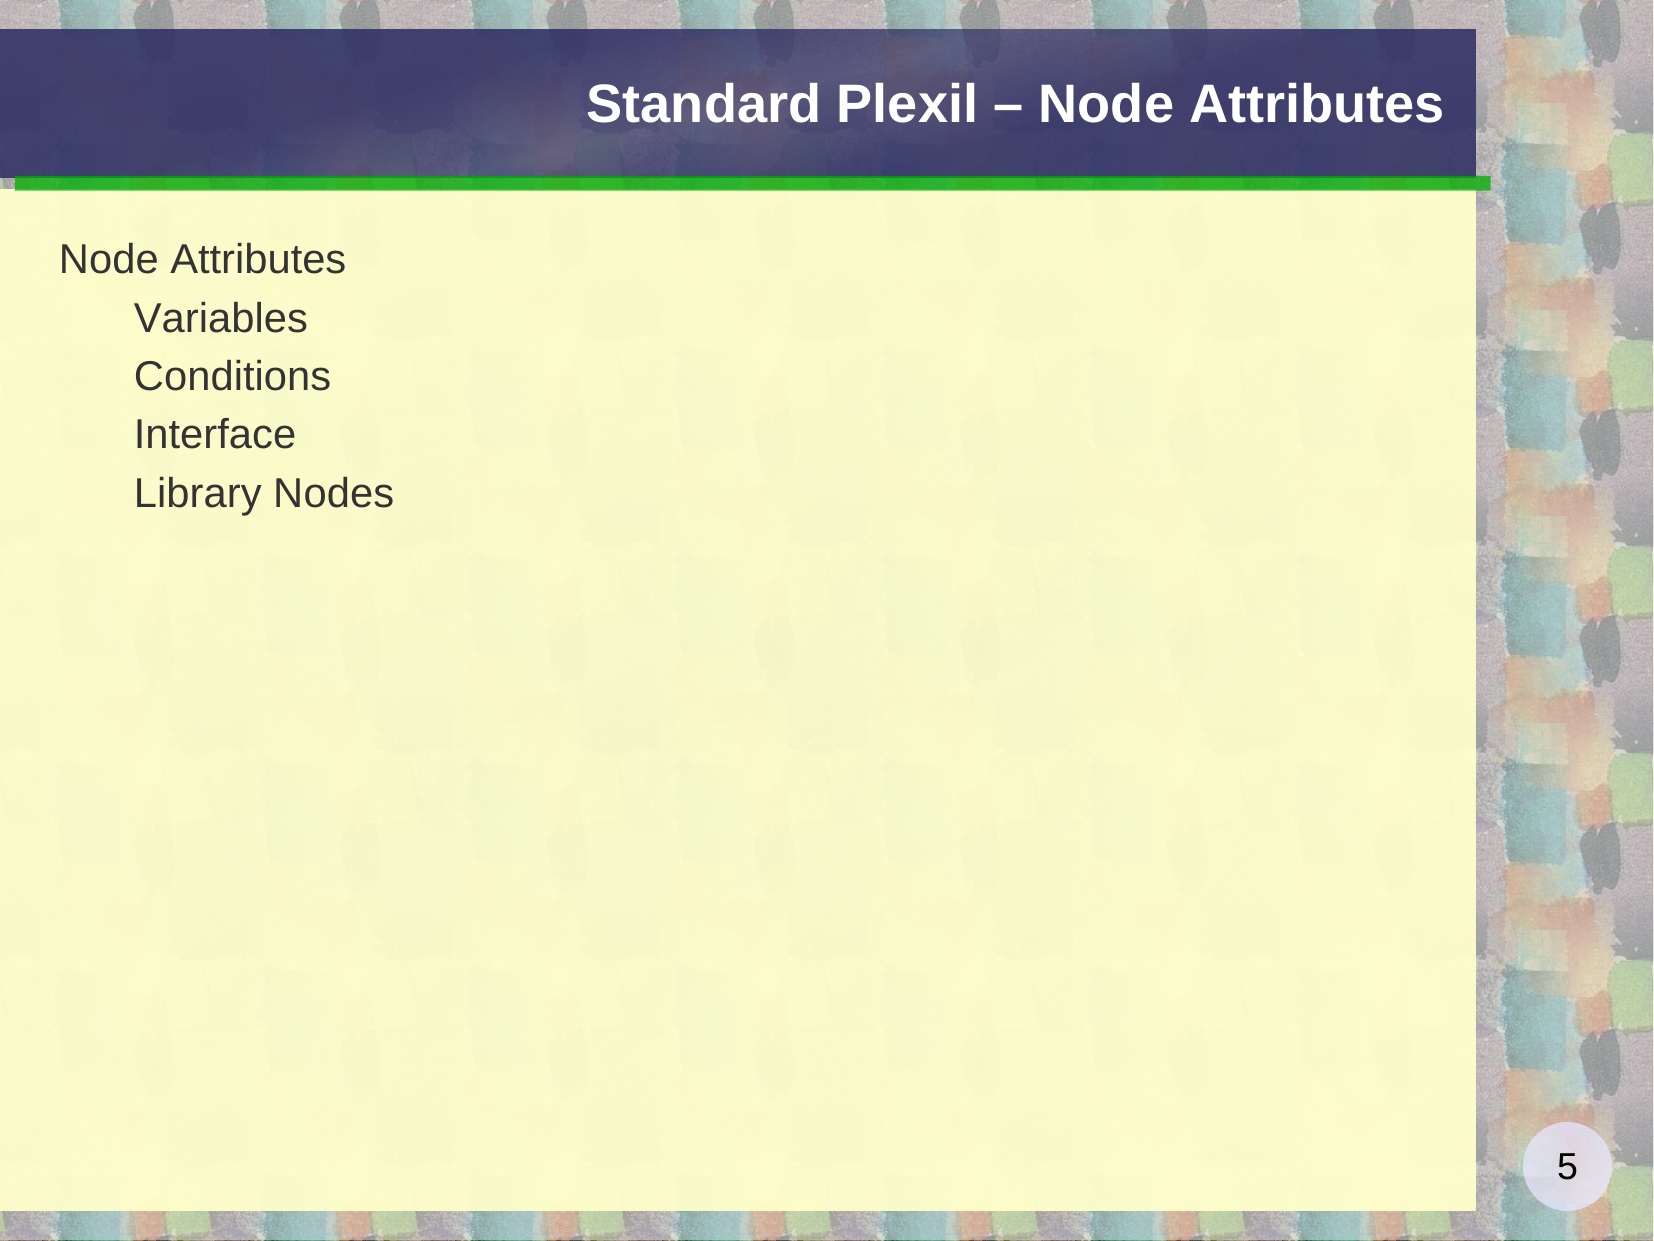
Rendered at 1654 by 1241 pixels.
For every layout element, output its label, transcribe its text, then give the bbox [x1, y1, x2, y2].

list Node Attributes Variables Conditions Interface Library Nodes [58, 236, 1417, 1182]
title Standard Plexil – Node Attributes [29, 59, 1447, 148]
